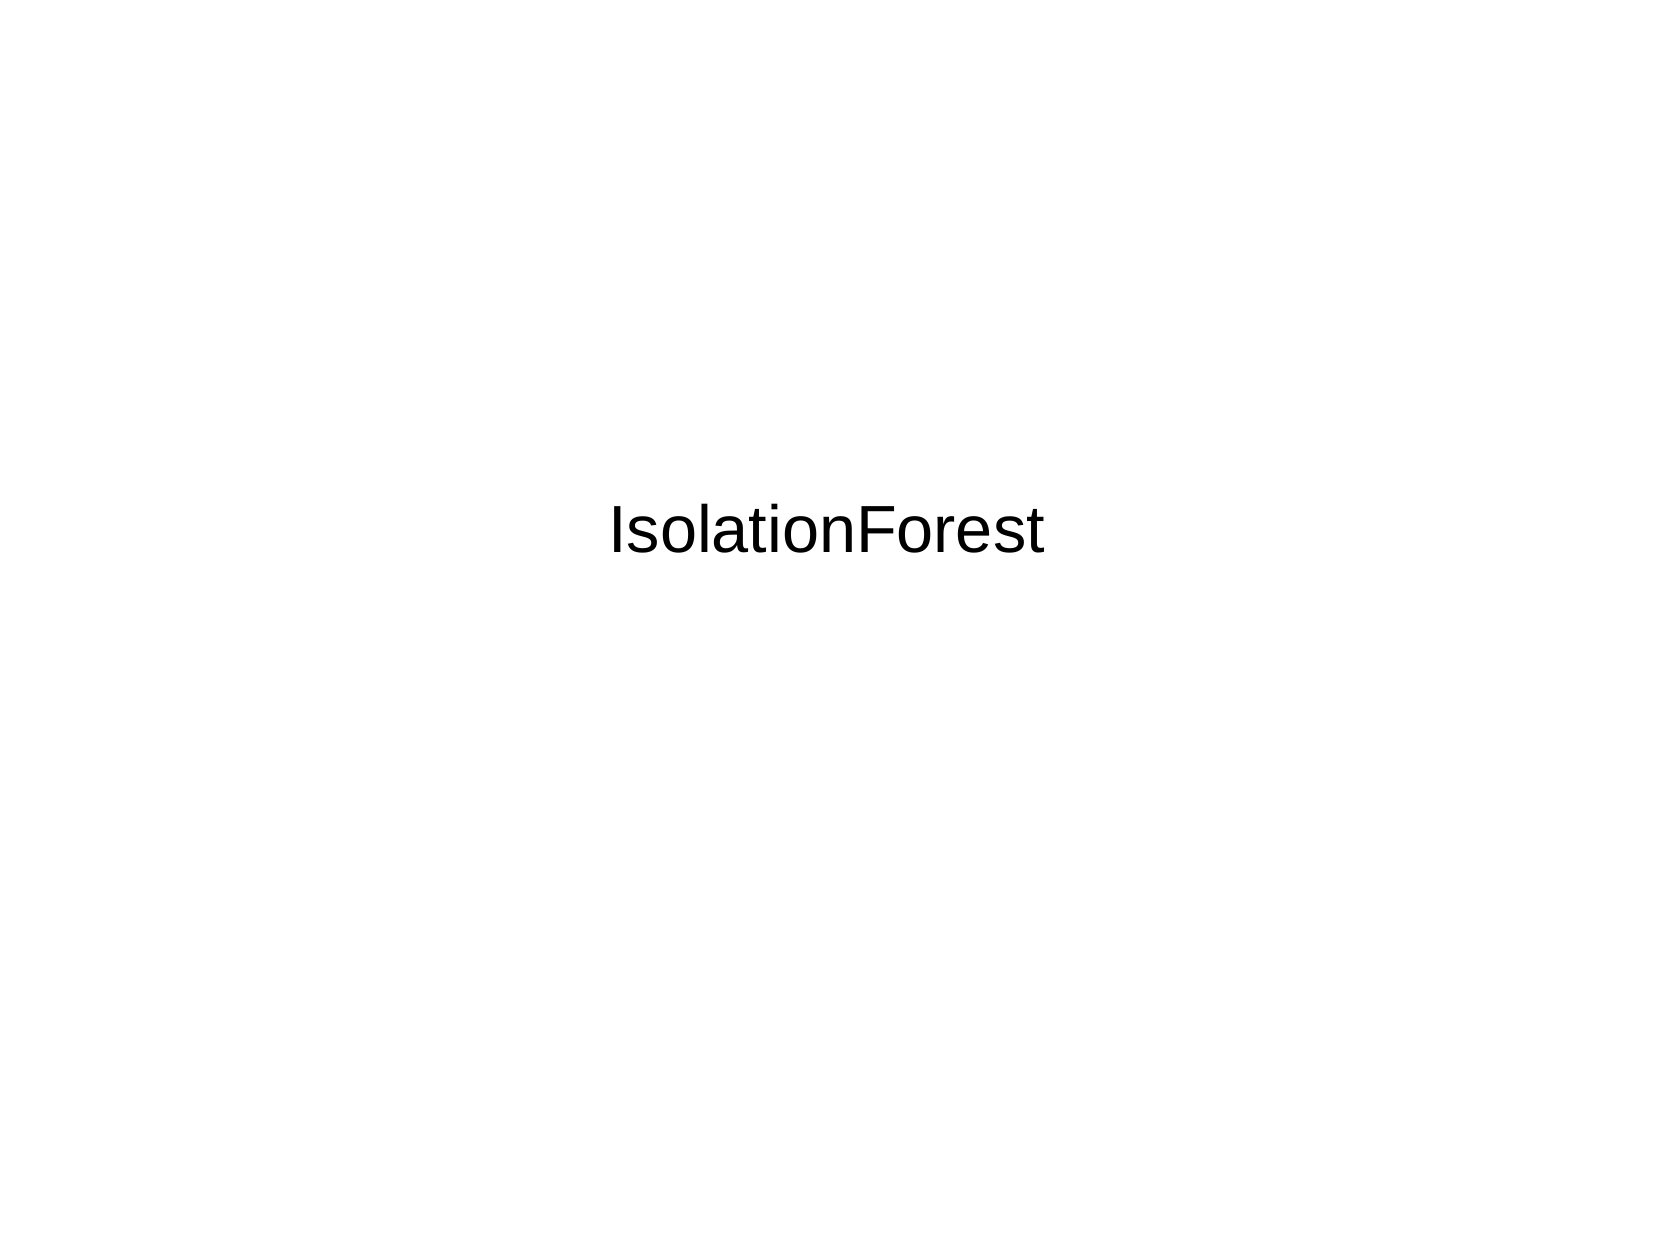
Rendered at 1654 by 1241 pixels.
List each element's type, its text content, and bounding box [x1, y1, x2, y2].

subtitle IsolationForest [82, 49, 1571, 1010]
